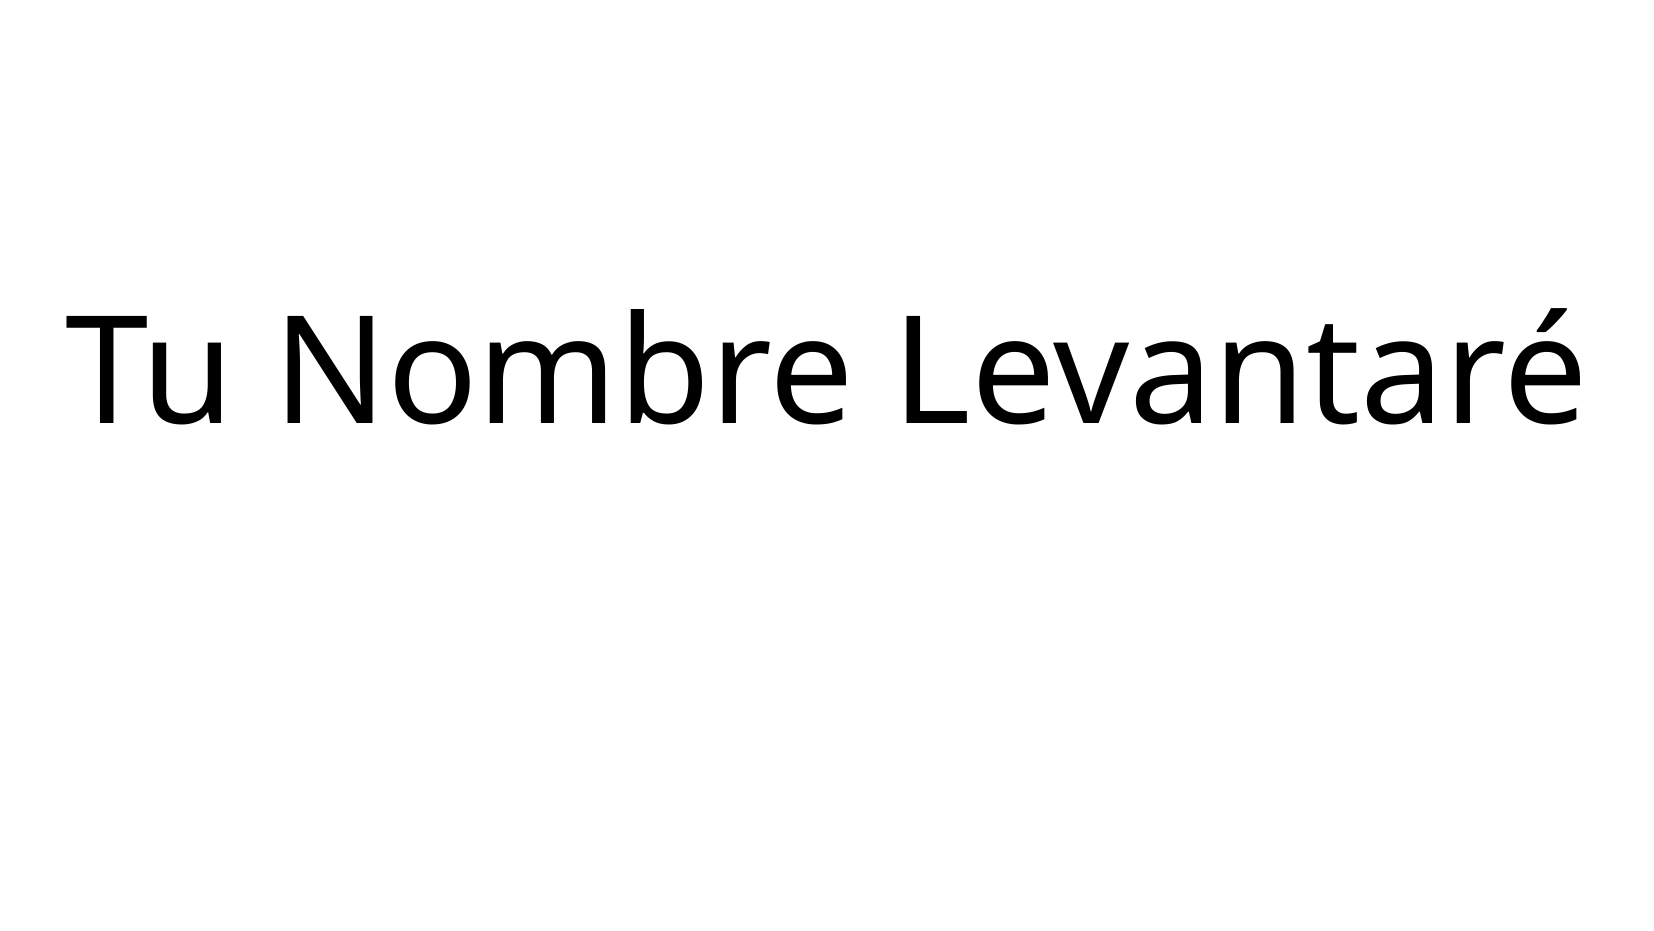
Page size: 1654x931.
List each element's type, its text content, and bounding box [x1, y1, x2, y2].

title Tu Nombre Levantaré [0, 153, 1654, 577]
